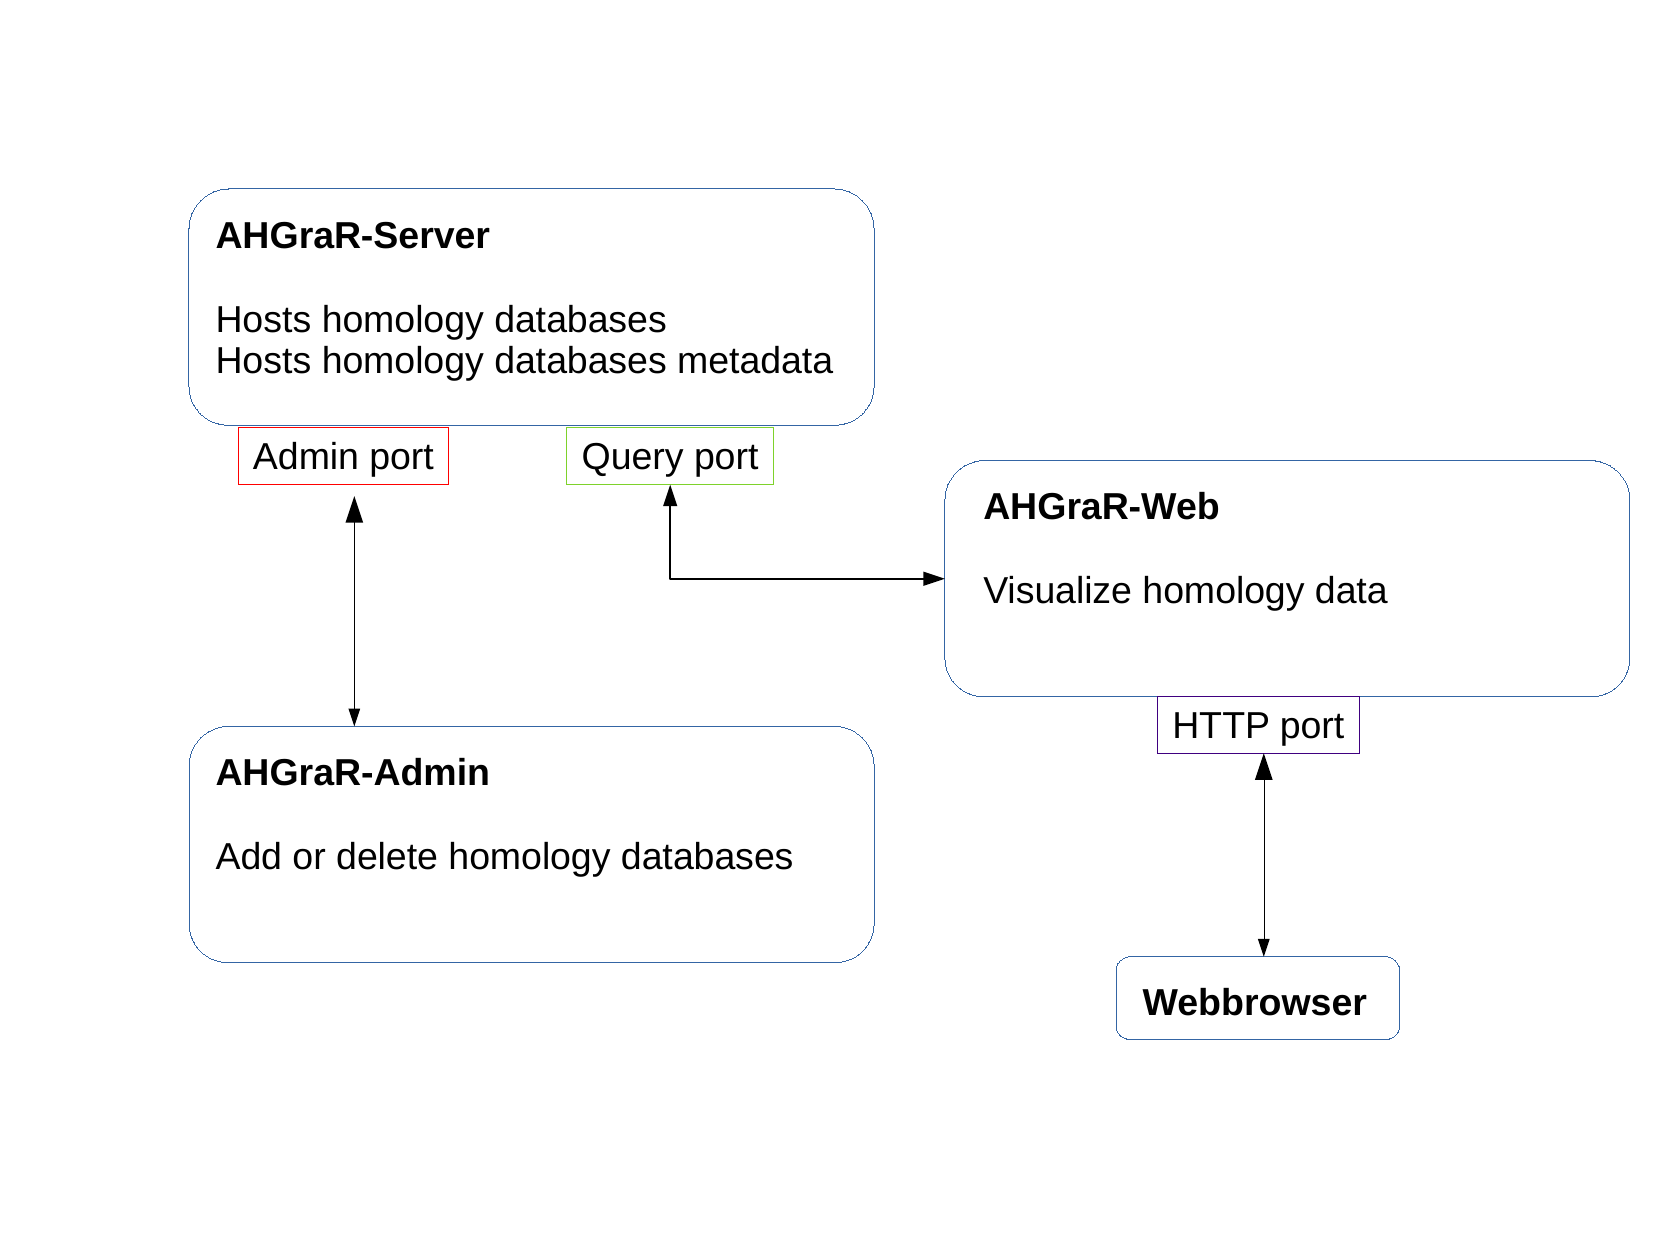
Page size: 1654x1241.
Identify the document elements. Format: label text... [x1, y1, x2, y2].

text_box Webbrowser [1127, 974, 1400, 1040]
text_box AHGraR-Web Visualize homology data [968, 478, 1630, 701]
text_box AHGraR-Admin Add or delete homology databases [200, 744, 863, 967]
text_box Admin port [238, 427, 449, 485]
text_box Query port [566, 427, 774, 485]
text_box HTTP port [1157, 696, 1360, 754]
text_box AHGraR-Server Hosts homology databases Hosts homology databases metadata [200, 206, 863, 430]
